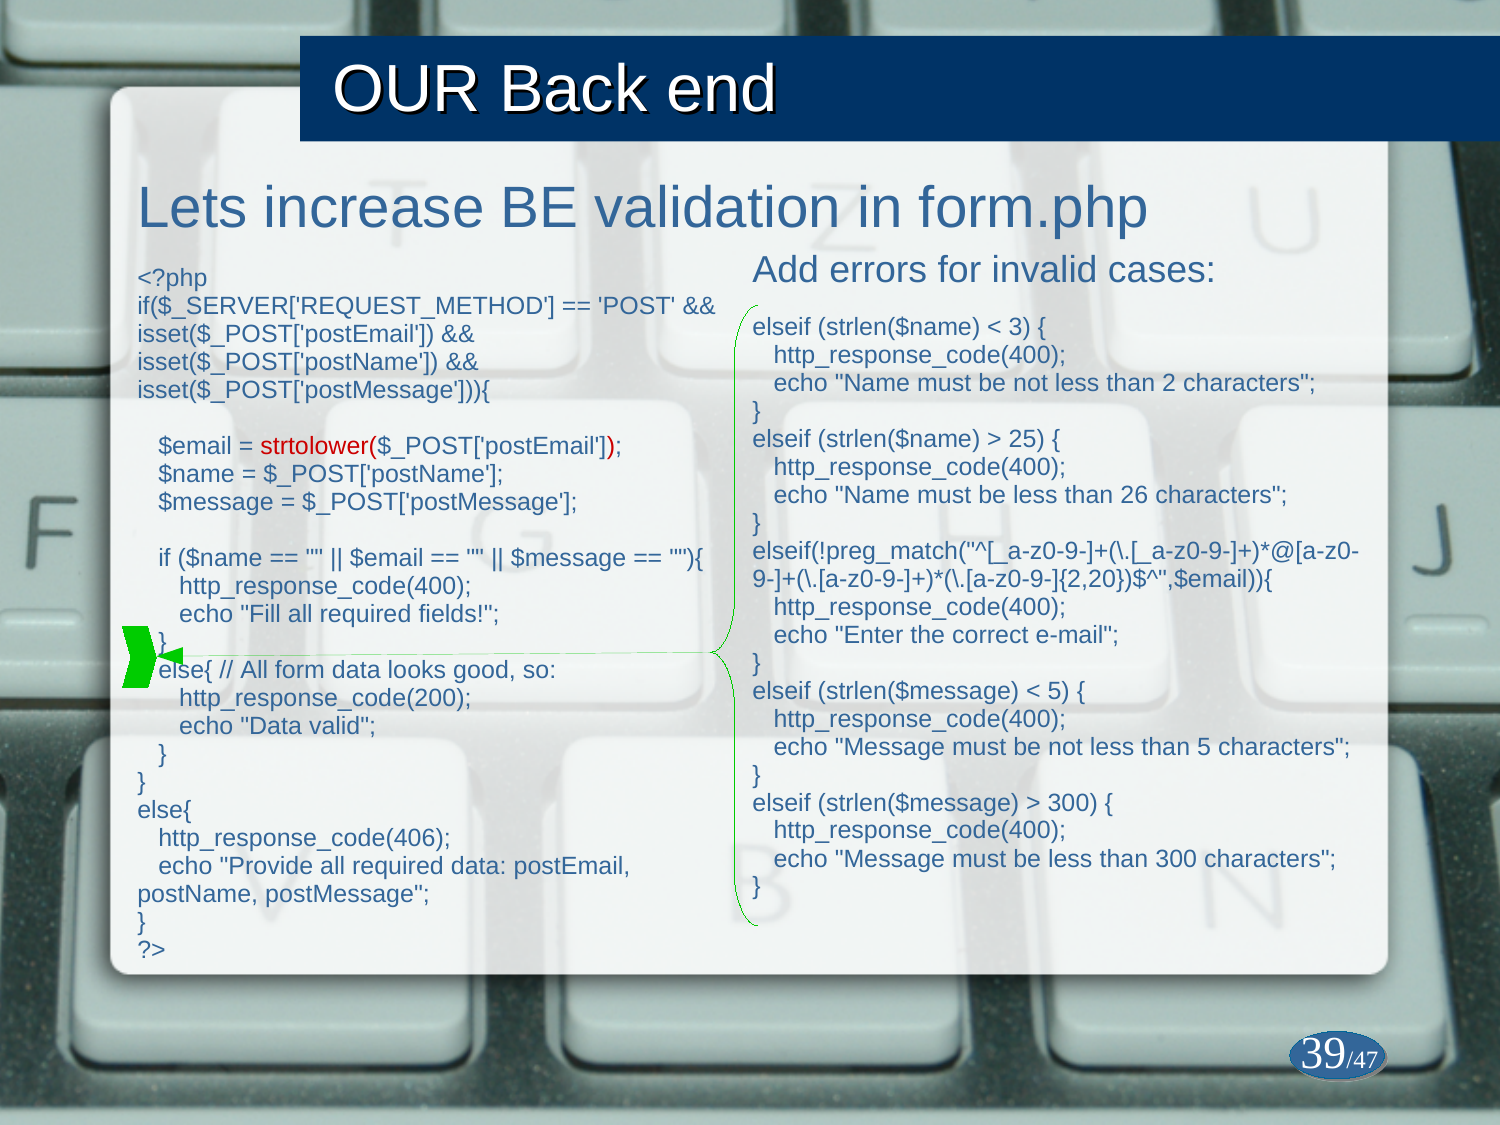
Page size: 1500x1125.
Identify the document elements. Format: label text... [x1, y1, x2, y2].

text_box elseif (strlen($name) < 3) { http_response_code(400); echo "Name must be not less than 2 characters"; } elseif (strlen($name) > 25) { http_response_code(400); echo "Name must be less than 26 characters"; } elseif(!preg_match("^[_a-z0-9-]+(\.[_a-z0-9-]+)*@[a-z0-9-]+(\.[a-z0-9-]+)*(\.[a-z0-9-]{2,20})$^",$email)){ http_response_code(400); echo "Enter the correct e-mail"; } elseif (strlen($message) < 5) { http_response_code(400); echo "Message must be not less than 5 characters"; } elseif (strlen($message) > 300) { http_response_code(400); echo "Message must be less than 300 characters"; } [737, 305, 1379, 936]
title OUR Back end [300, 35, 1500, 142]
picture [0, 0, 1500, 1125]
title Lets increase BE validation in form.php [738, 299, 1313, 305]
text_box <?php if($_SERVER['REQUEST_METHOD'] == 'POST' && isset($_POST['postEmail']) && isset($_POST['postName']) && isset($_POST['postMessage'])){ $email = strtolower($_POST['postEmail']); $name = $_POST['postName']; $message = $_POST['postMessage']; if ($name == "" || $email == "" || $message == ""){ http_response_code(400); echo "Fill all required fields!"; } else{ // All form data looks good, so: http_response_code(200); echo "Data valid"; } } else{ http_response_code(406); echo "Provide all required data: postEmail, postName, postMessage"; } ?> [122, 256, 738, 972]
title Lets increase BE validation in form.php [122, 167, 1313, 256]
text_box [122, 626, 157, 688]
text_box Add errors for invalid cases: [737, 241, 1389, 299]
